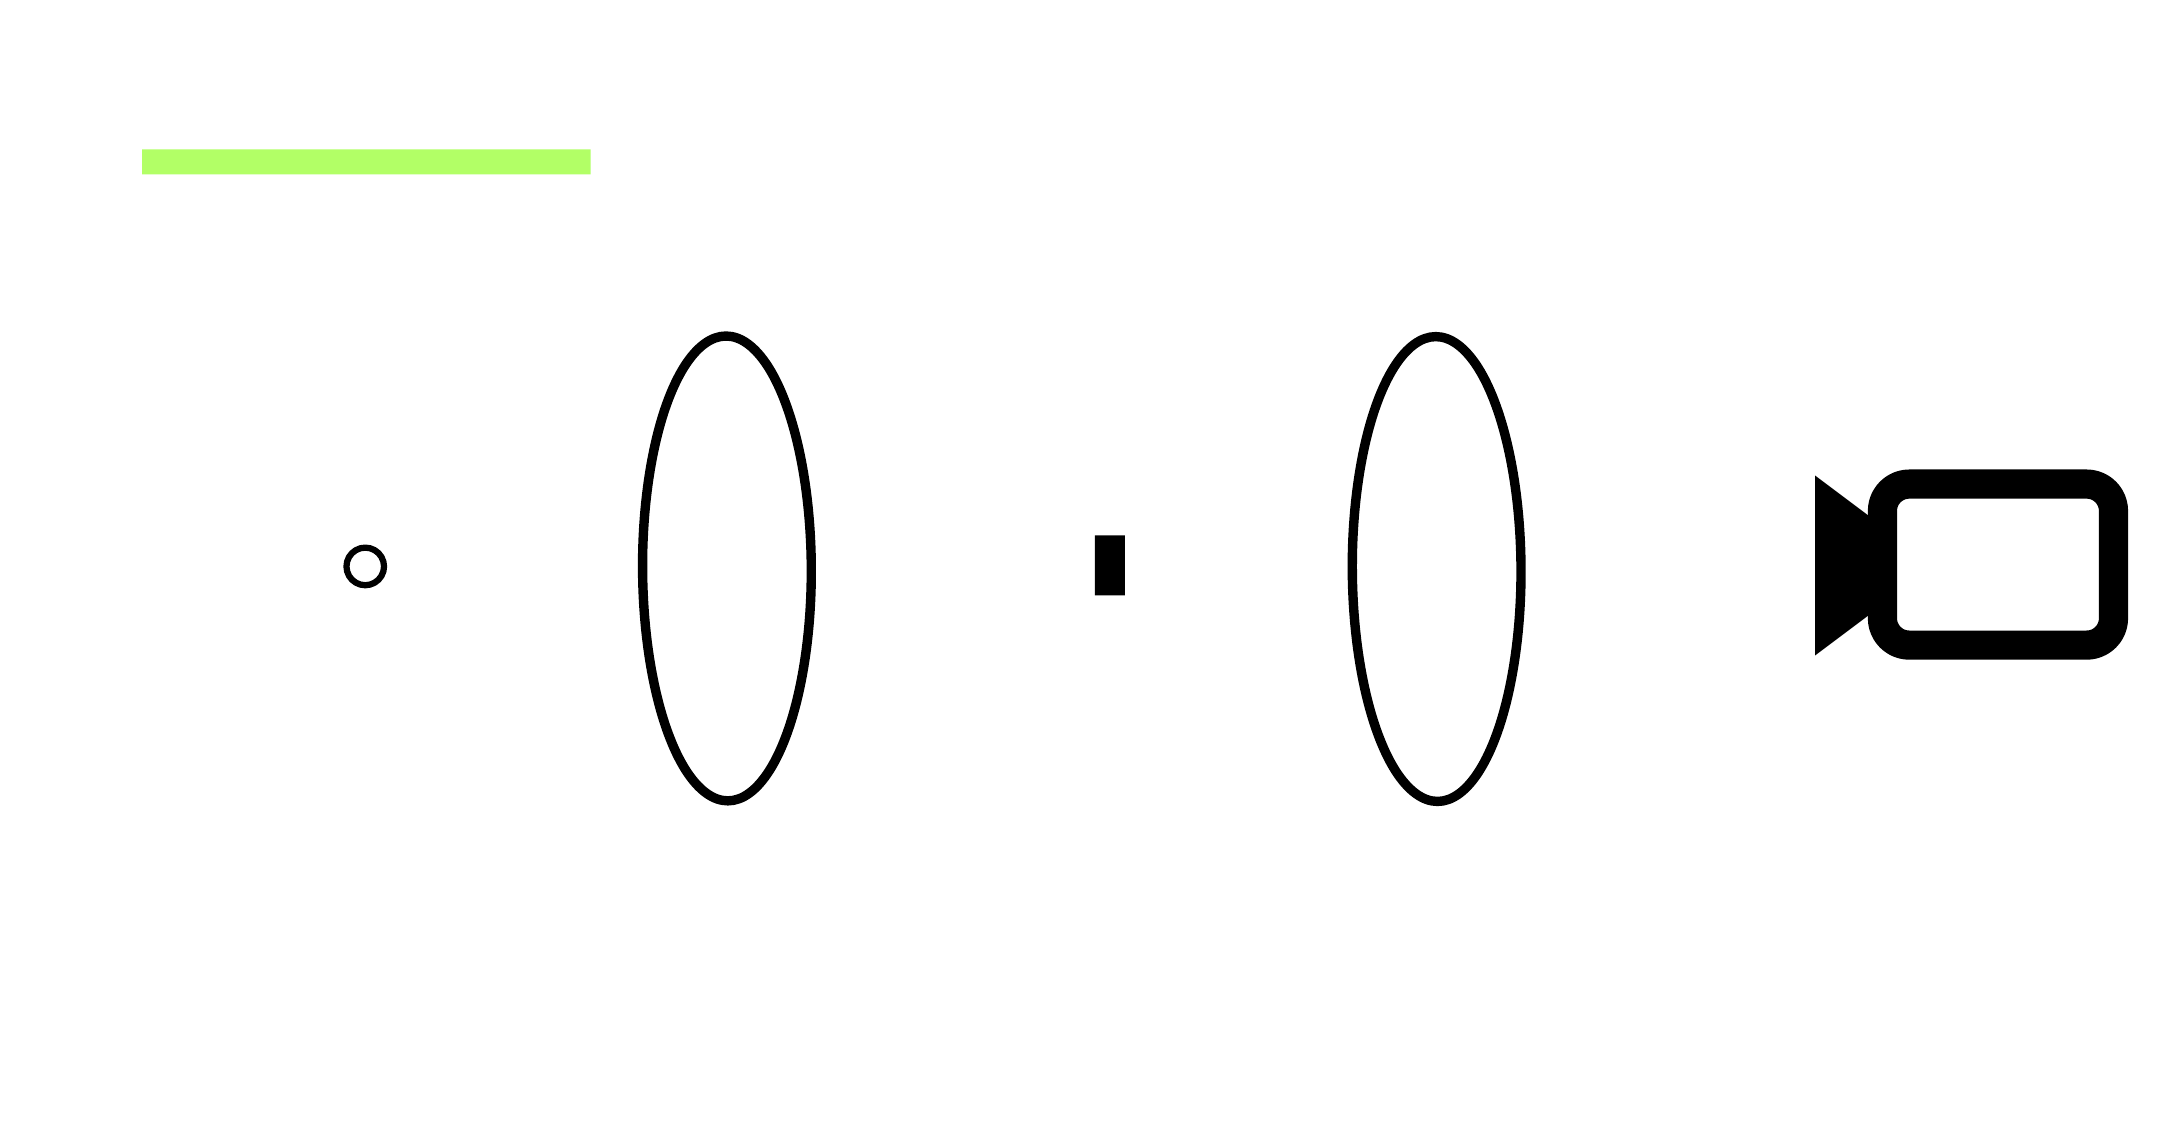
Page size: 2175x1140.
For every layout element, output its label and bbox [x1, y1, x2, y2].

text_box [642, 336, 812, 801]
text_box [1094, 535, 1125, 596]
text_box [1882, 484, 2114, 646]
text_box [1815, 475, 1876, 656]
text_box [1352, 336, 1522, 802]
